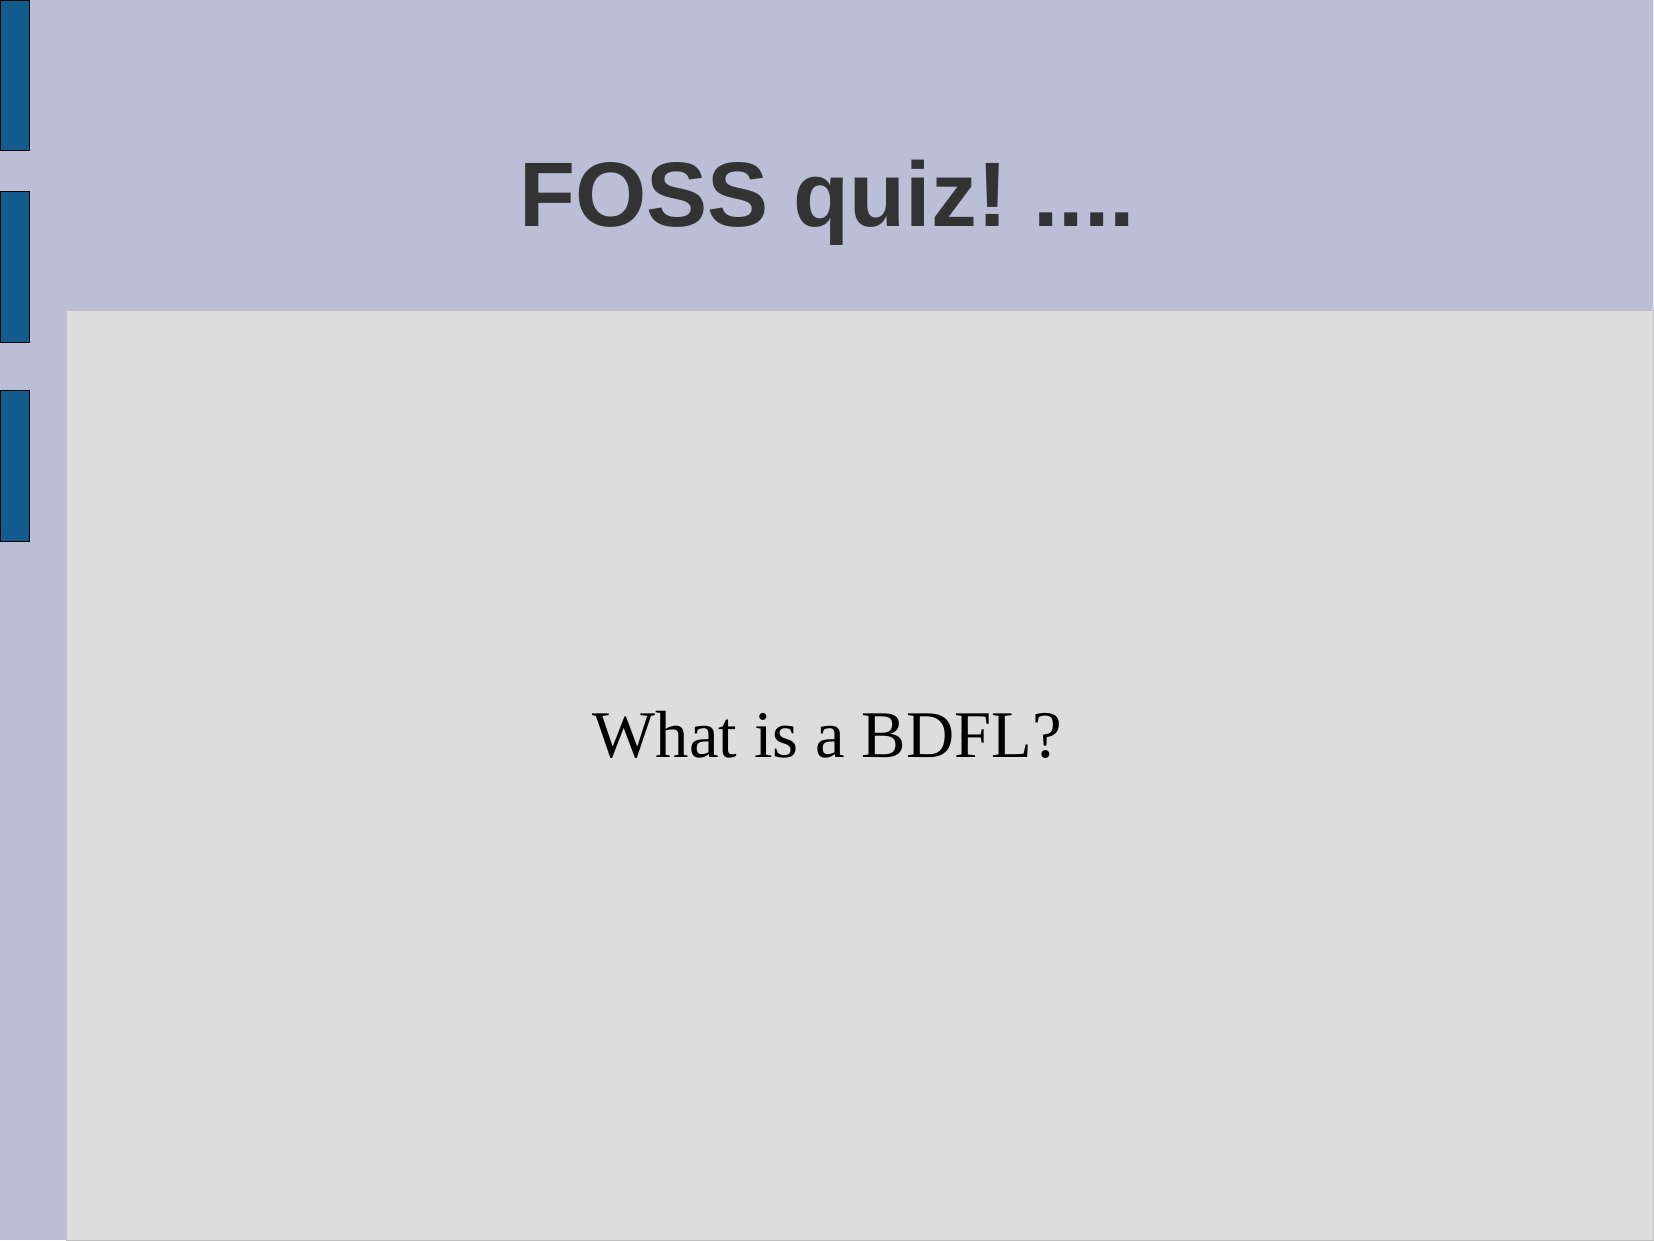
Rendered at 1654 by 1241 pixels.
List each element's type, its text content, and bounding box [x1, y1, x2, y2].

title FOSS quiz! .... [121, 98, 1534, 291]
subtitle What is a BDFL? [121, 352, 1534, 1119]
